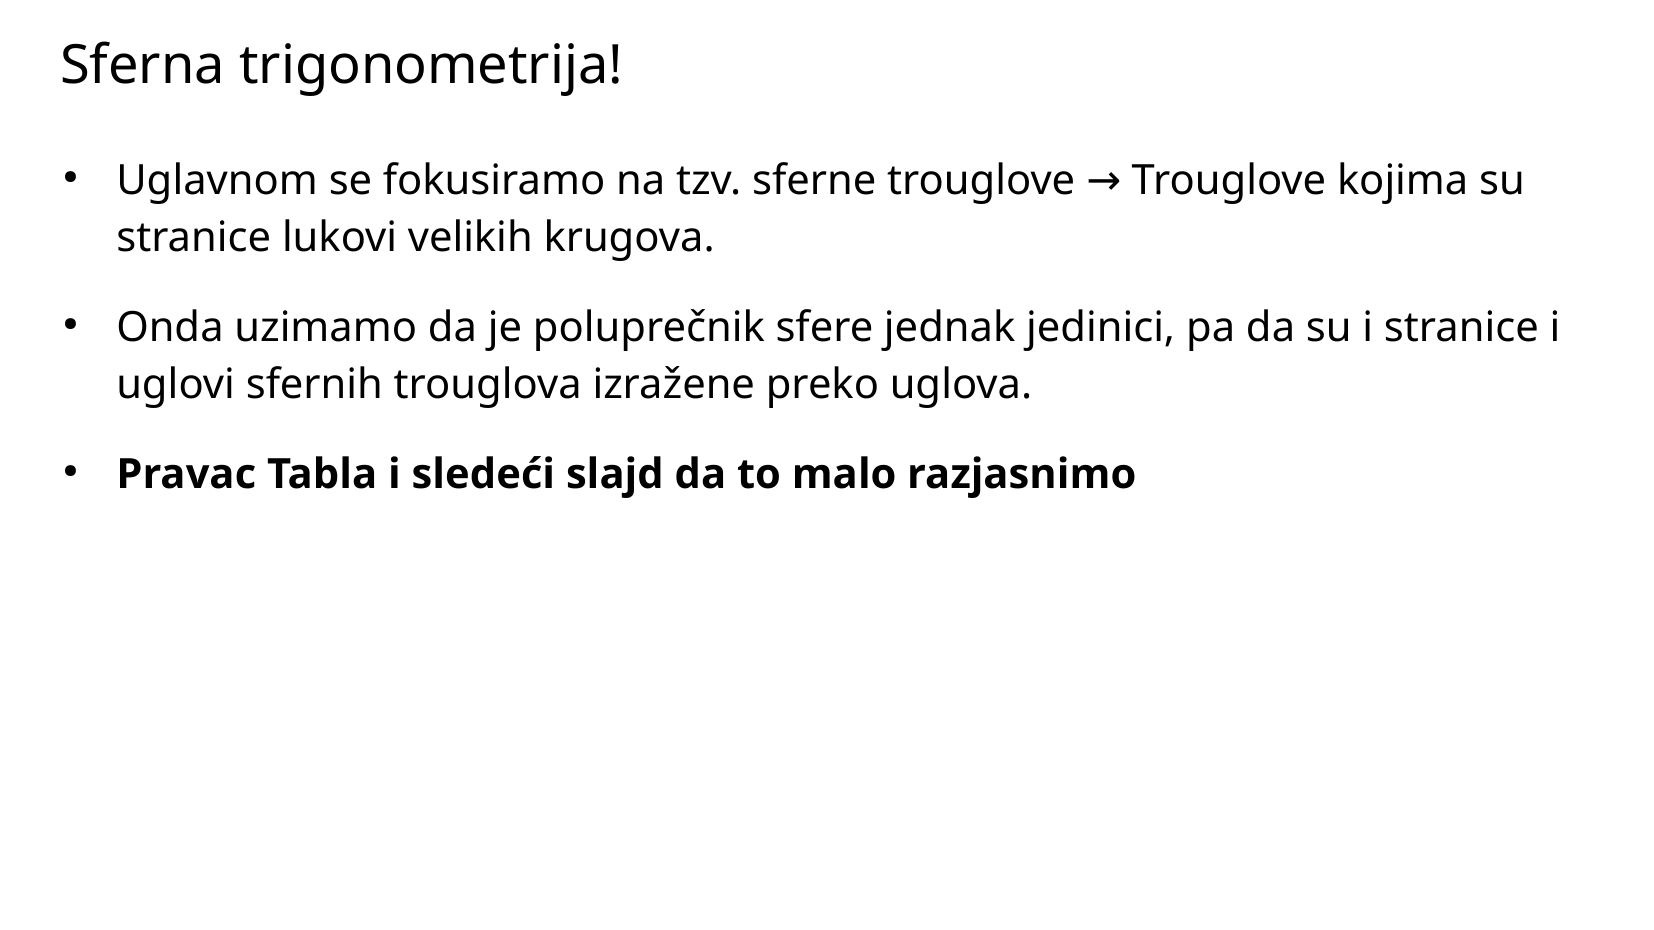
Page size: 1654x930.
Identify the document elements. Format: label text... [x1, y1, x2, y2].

title Sferna trigonometrija! [59, 13, 1648, 113]
list Uglavnom se fokusiramo na tzv. sferne trouglove → Trouglove kojima su stranice lukovi velikih krugova. Onda uzimamo da je poluprečnik sfere jednak jedinici, pa da su i stranice i uglovi sfernih trouglova izražene preko uglova. Pravac Tabla i sledeći slajd da to malo razjasnimo [45, 149, 1635, 880]
